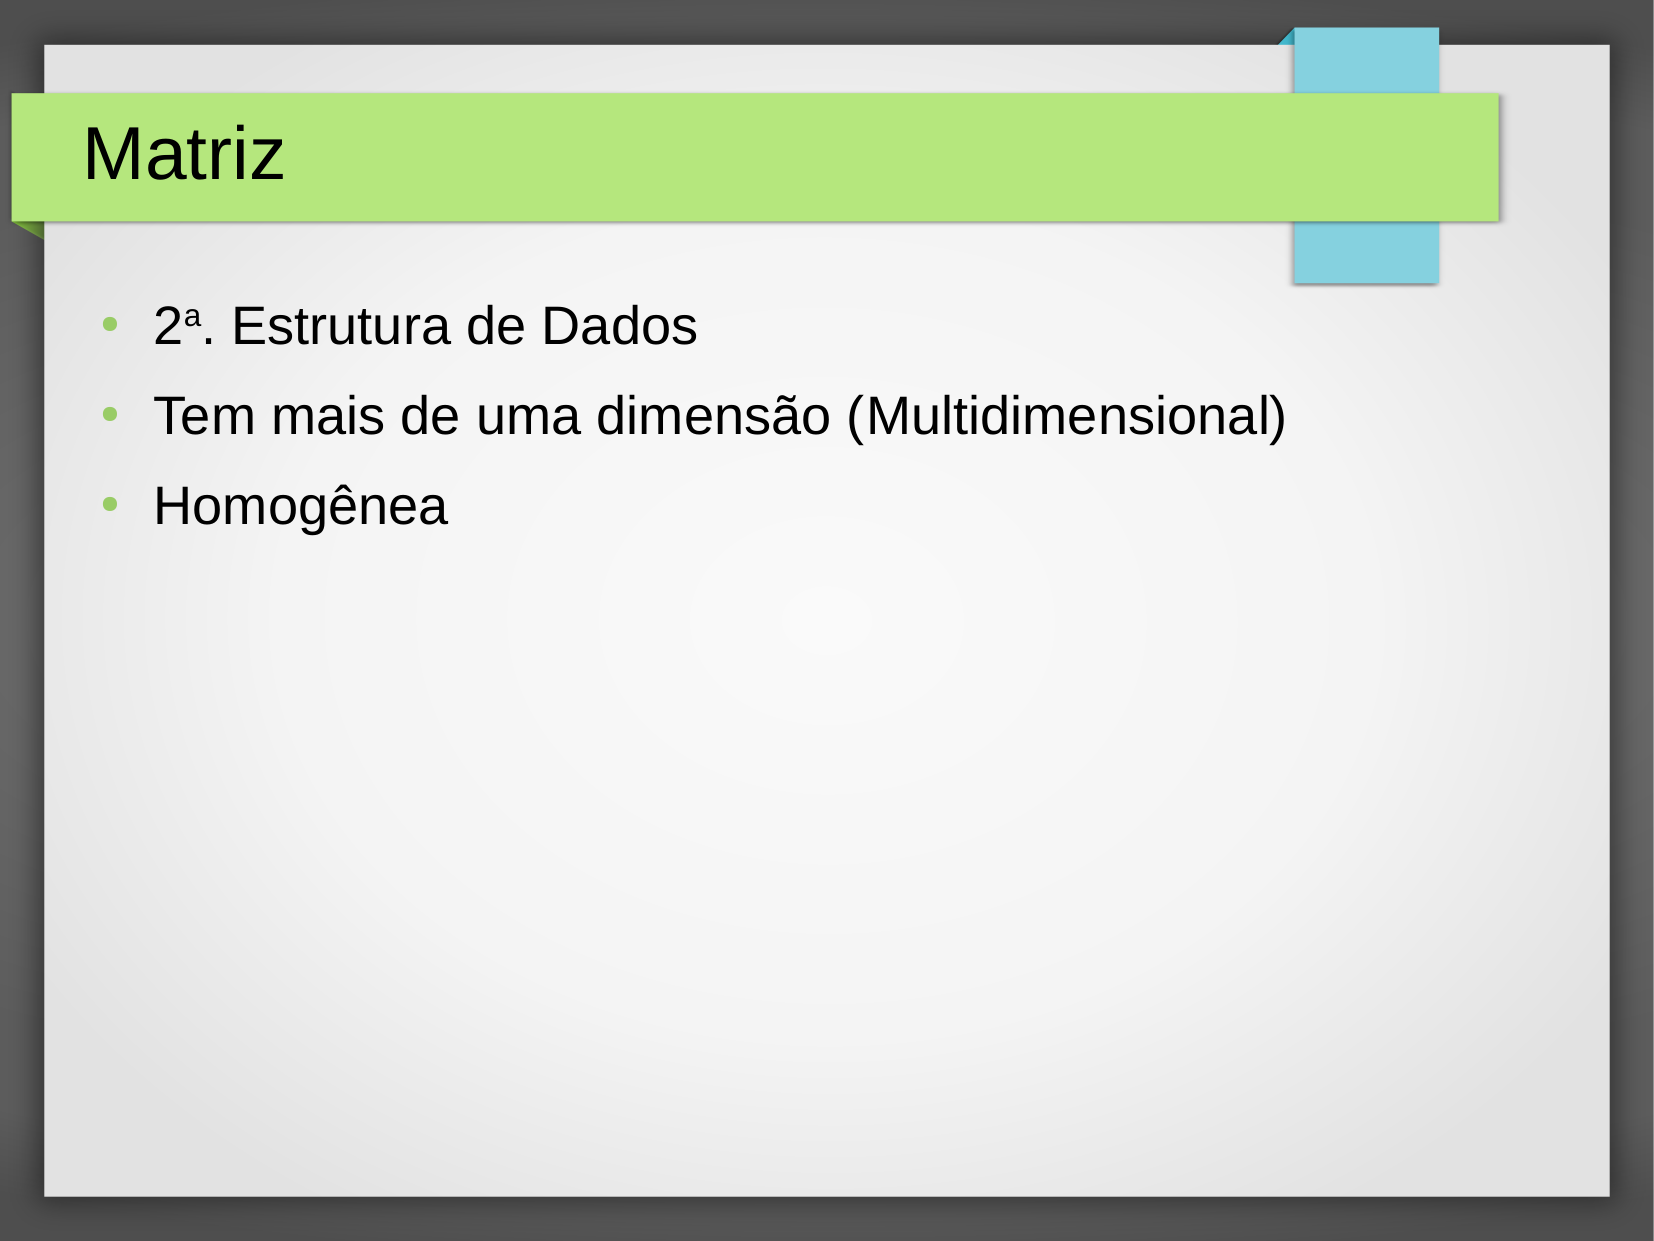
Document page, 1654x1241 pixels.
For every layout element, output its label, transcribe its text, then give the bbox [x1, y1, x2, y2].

picture [0, 0, 1654, 1241]
title Matriz [82, 94, 1264, 213]
list 2a. Estrutura de Dados Tem mais de uma dimensão (Multidimensional) Homogênea [82, 295, 1571, 1015]
